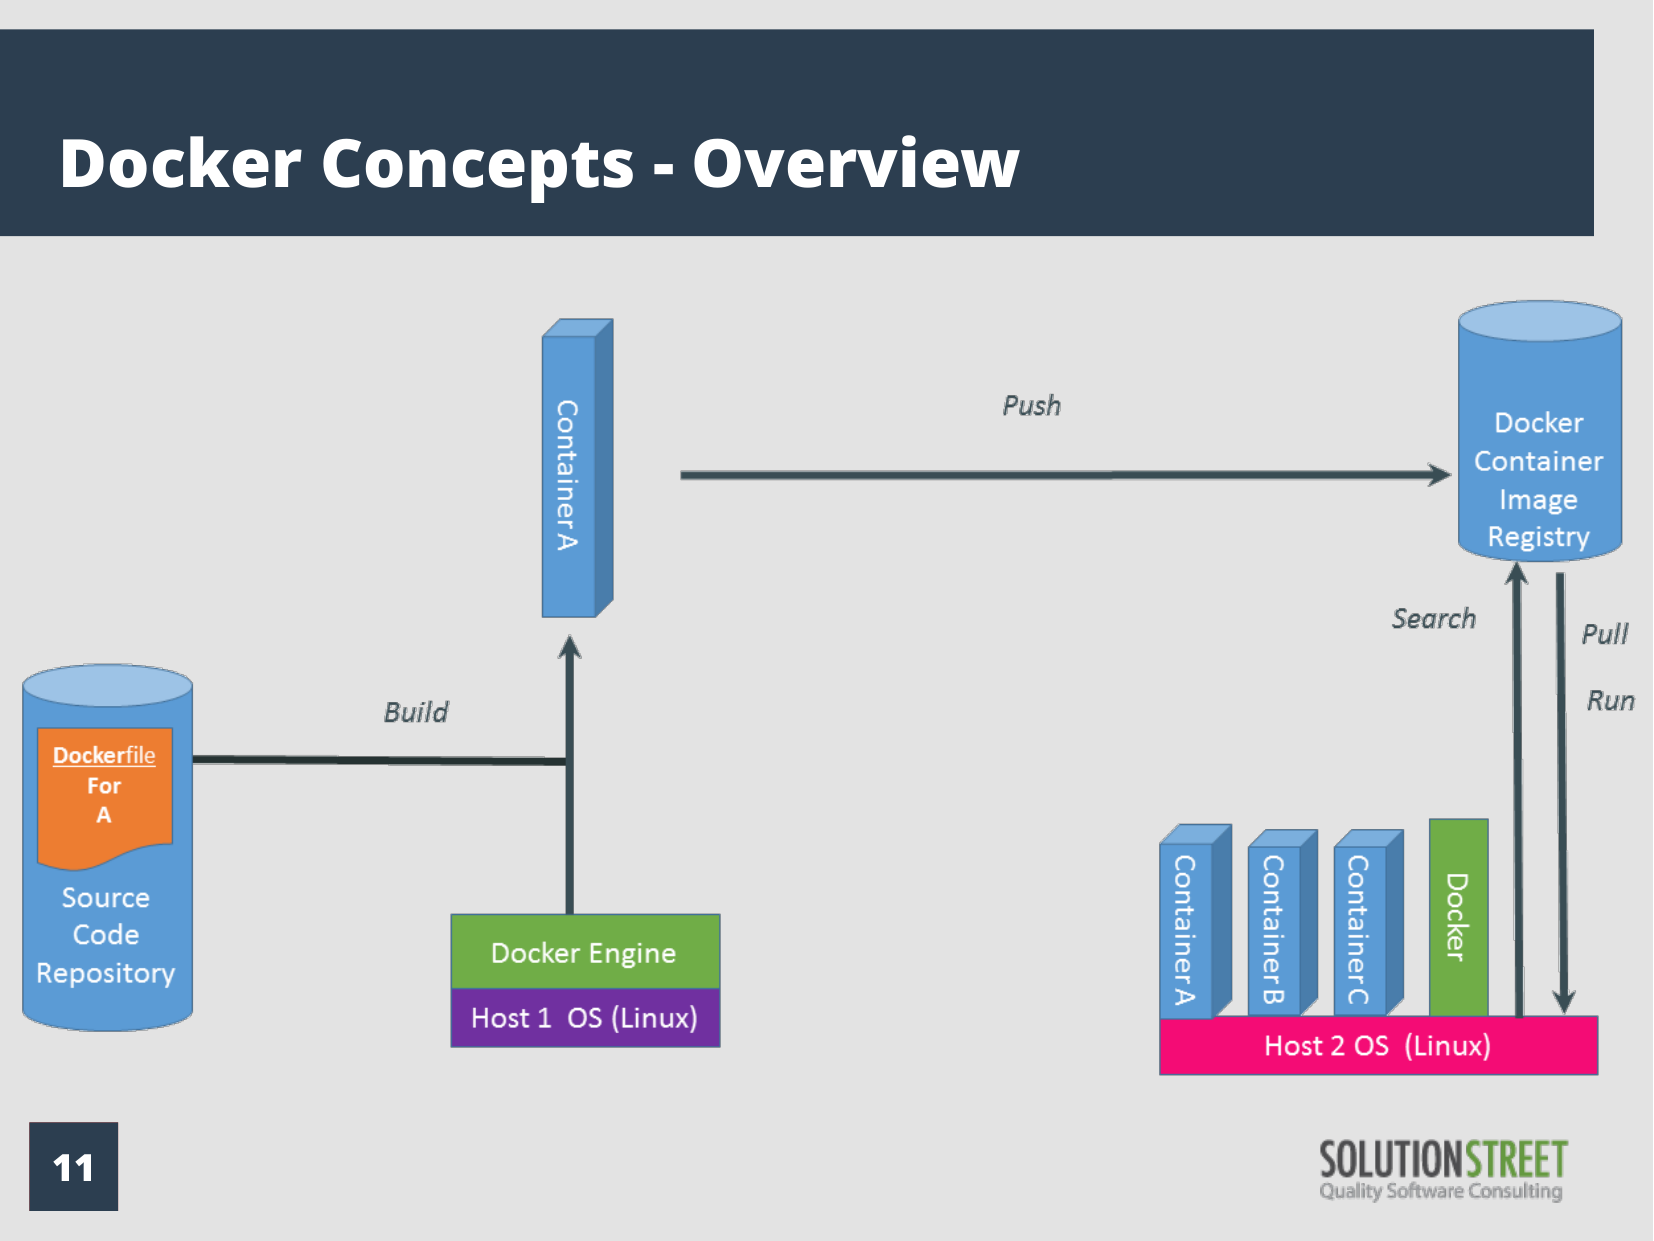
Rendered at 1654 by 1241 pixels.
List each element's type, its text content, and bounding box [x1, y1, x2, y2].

title Docker Concepts - Overview [58, 59, 1594, 207]
picture [4, 291, 1653, 1241]
